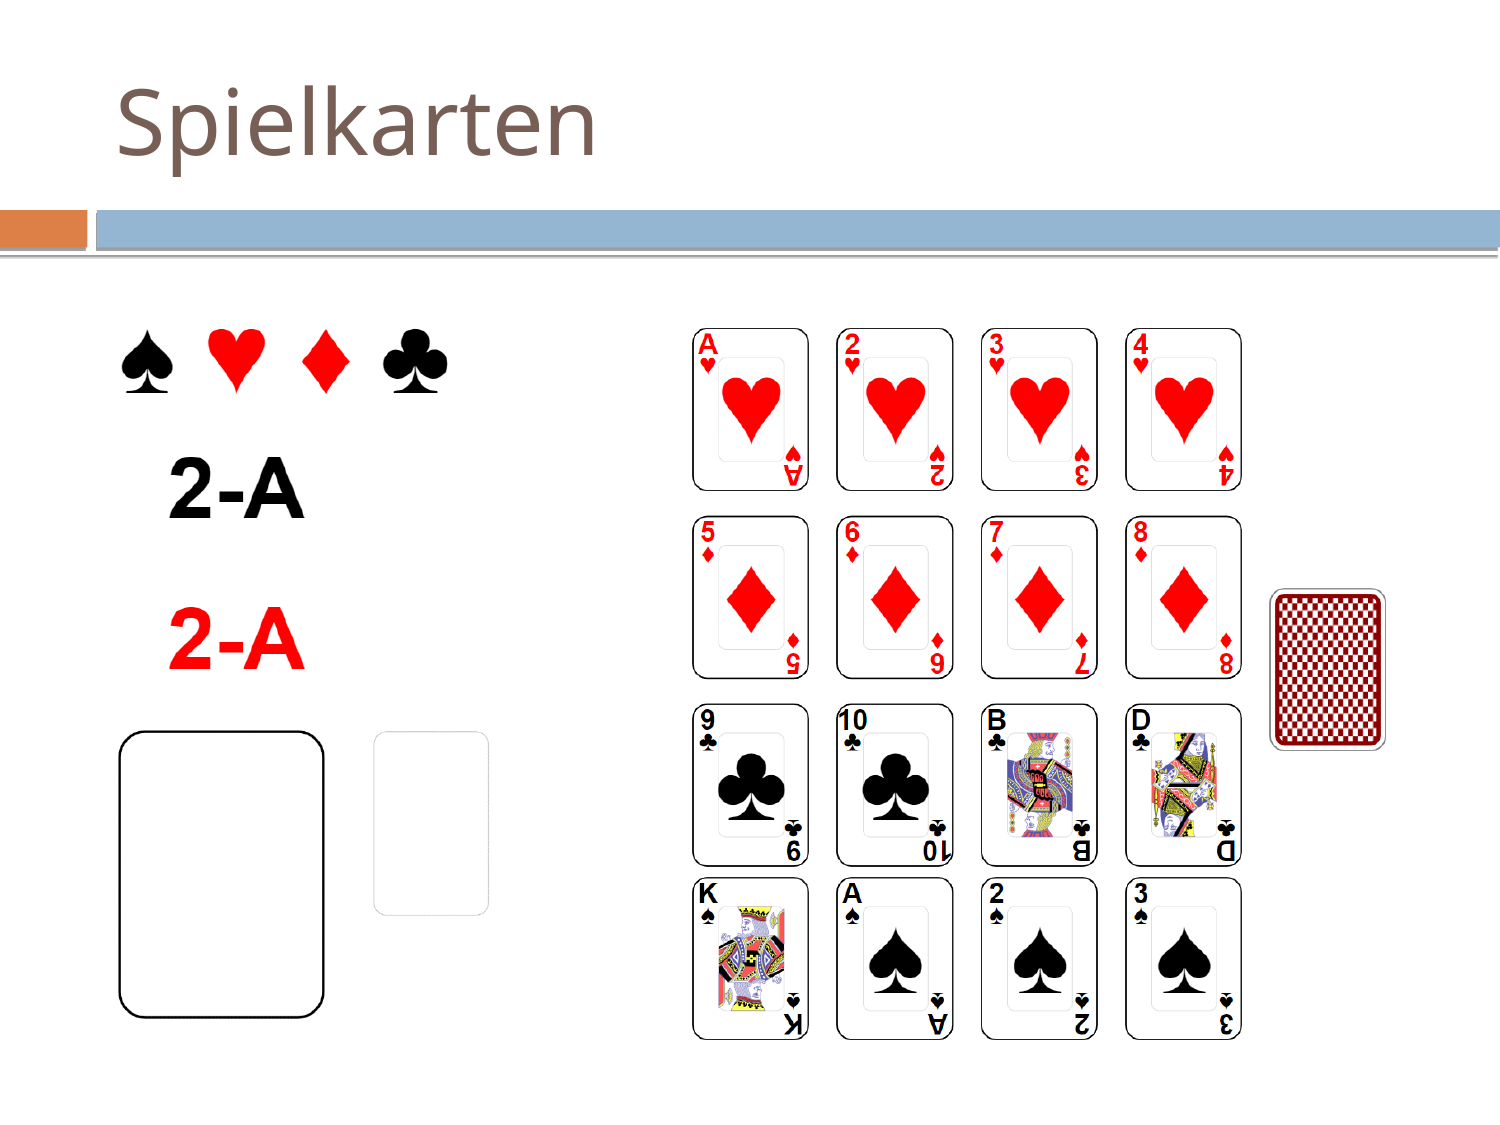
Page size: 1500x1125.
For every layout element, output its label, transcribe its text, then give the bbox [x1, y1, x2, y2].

picture [676, 310, 1400, 1049]
picture [97, 314, 511, 1039]
title Spielkarten [100, 37, 1438, 200]
